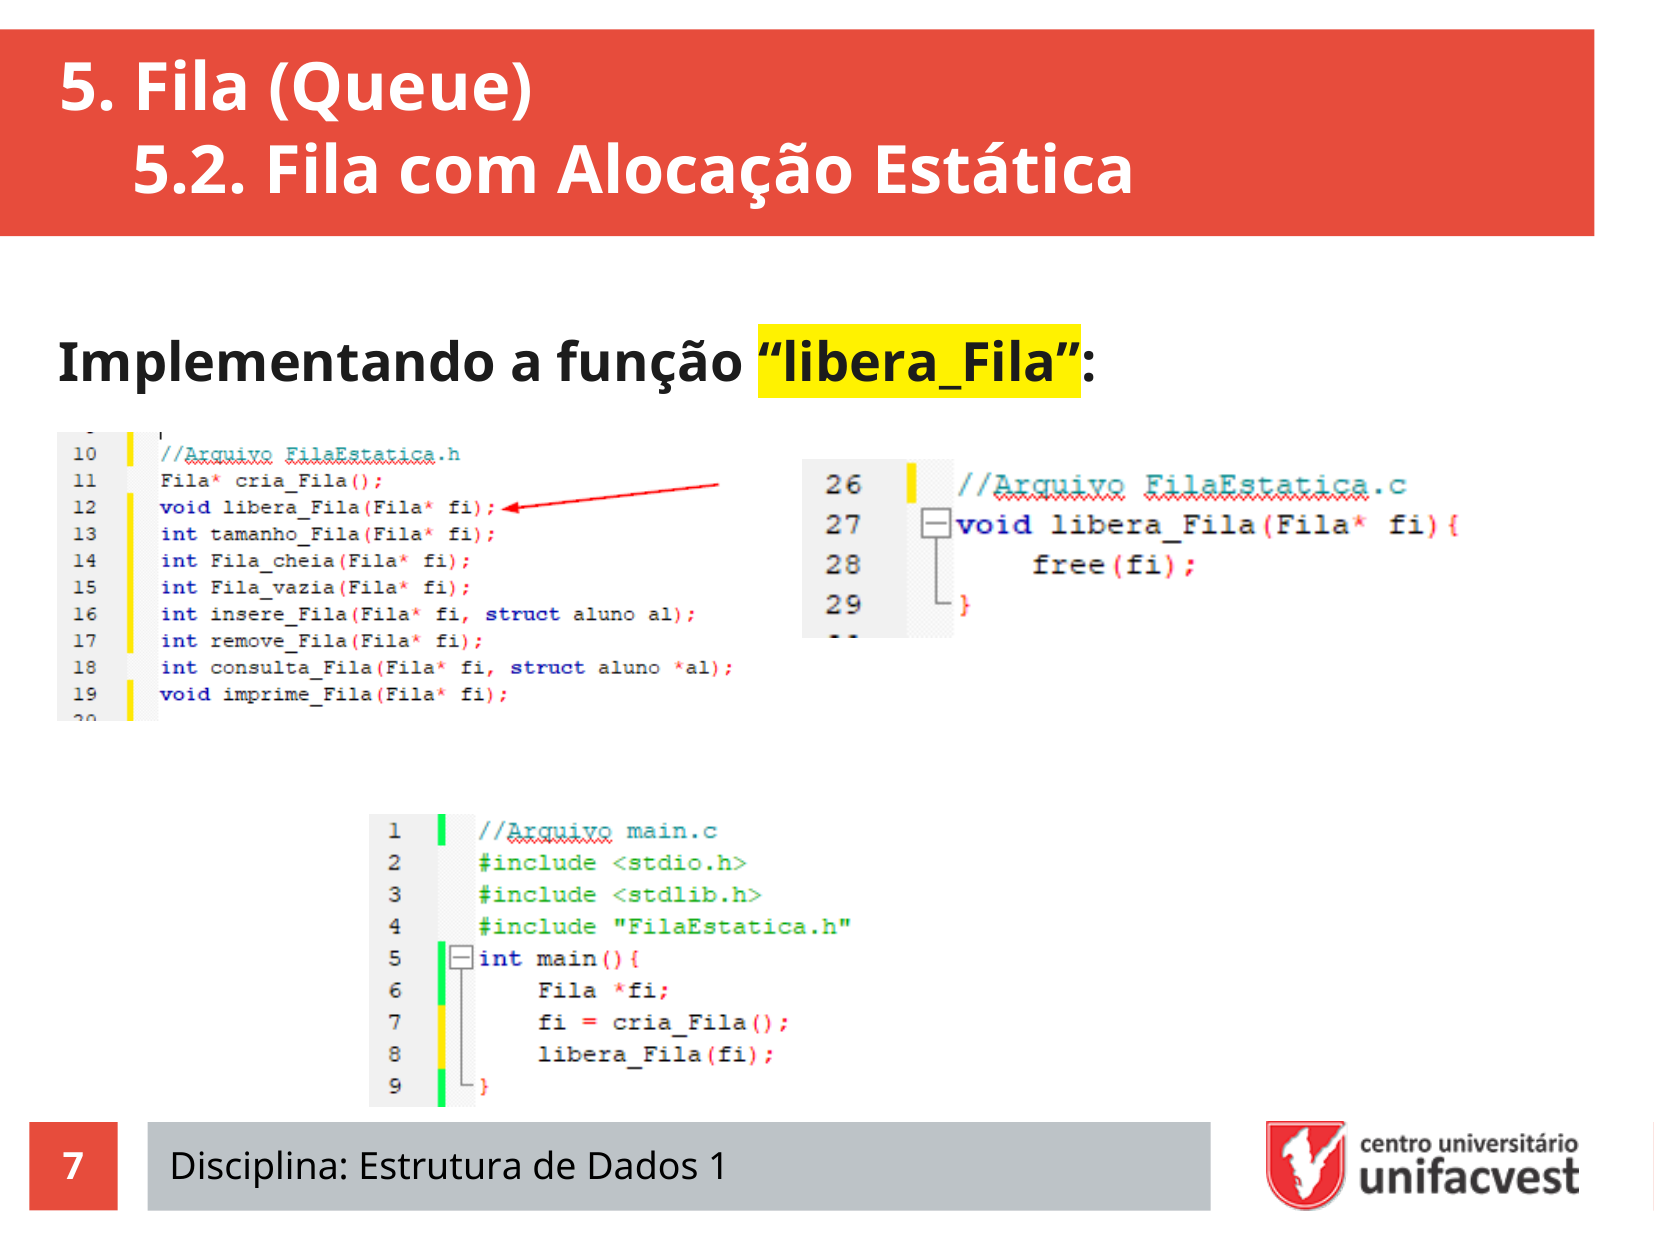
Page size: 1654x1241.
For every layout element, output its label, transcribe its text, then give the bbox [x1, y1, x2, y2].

picture [802, 459, 1501, 638]
title 5. Fila (Queue) 5.2. Fila com Alocação Estática [59, 59, 1595, 207]
text_box Disciplina: Estrutura de Dados 1 [154, 1132, 1205, 1196]
picture [57, 432, 756, 721]
picture [1266, 1121, 1579, 1211]
text_box [1238, 1120, 1654, 1212]
list Implementando a função “libera_Fila”: [59, 324, 1566, 1093]
picture [369, 814, 875, 1107]
